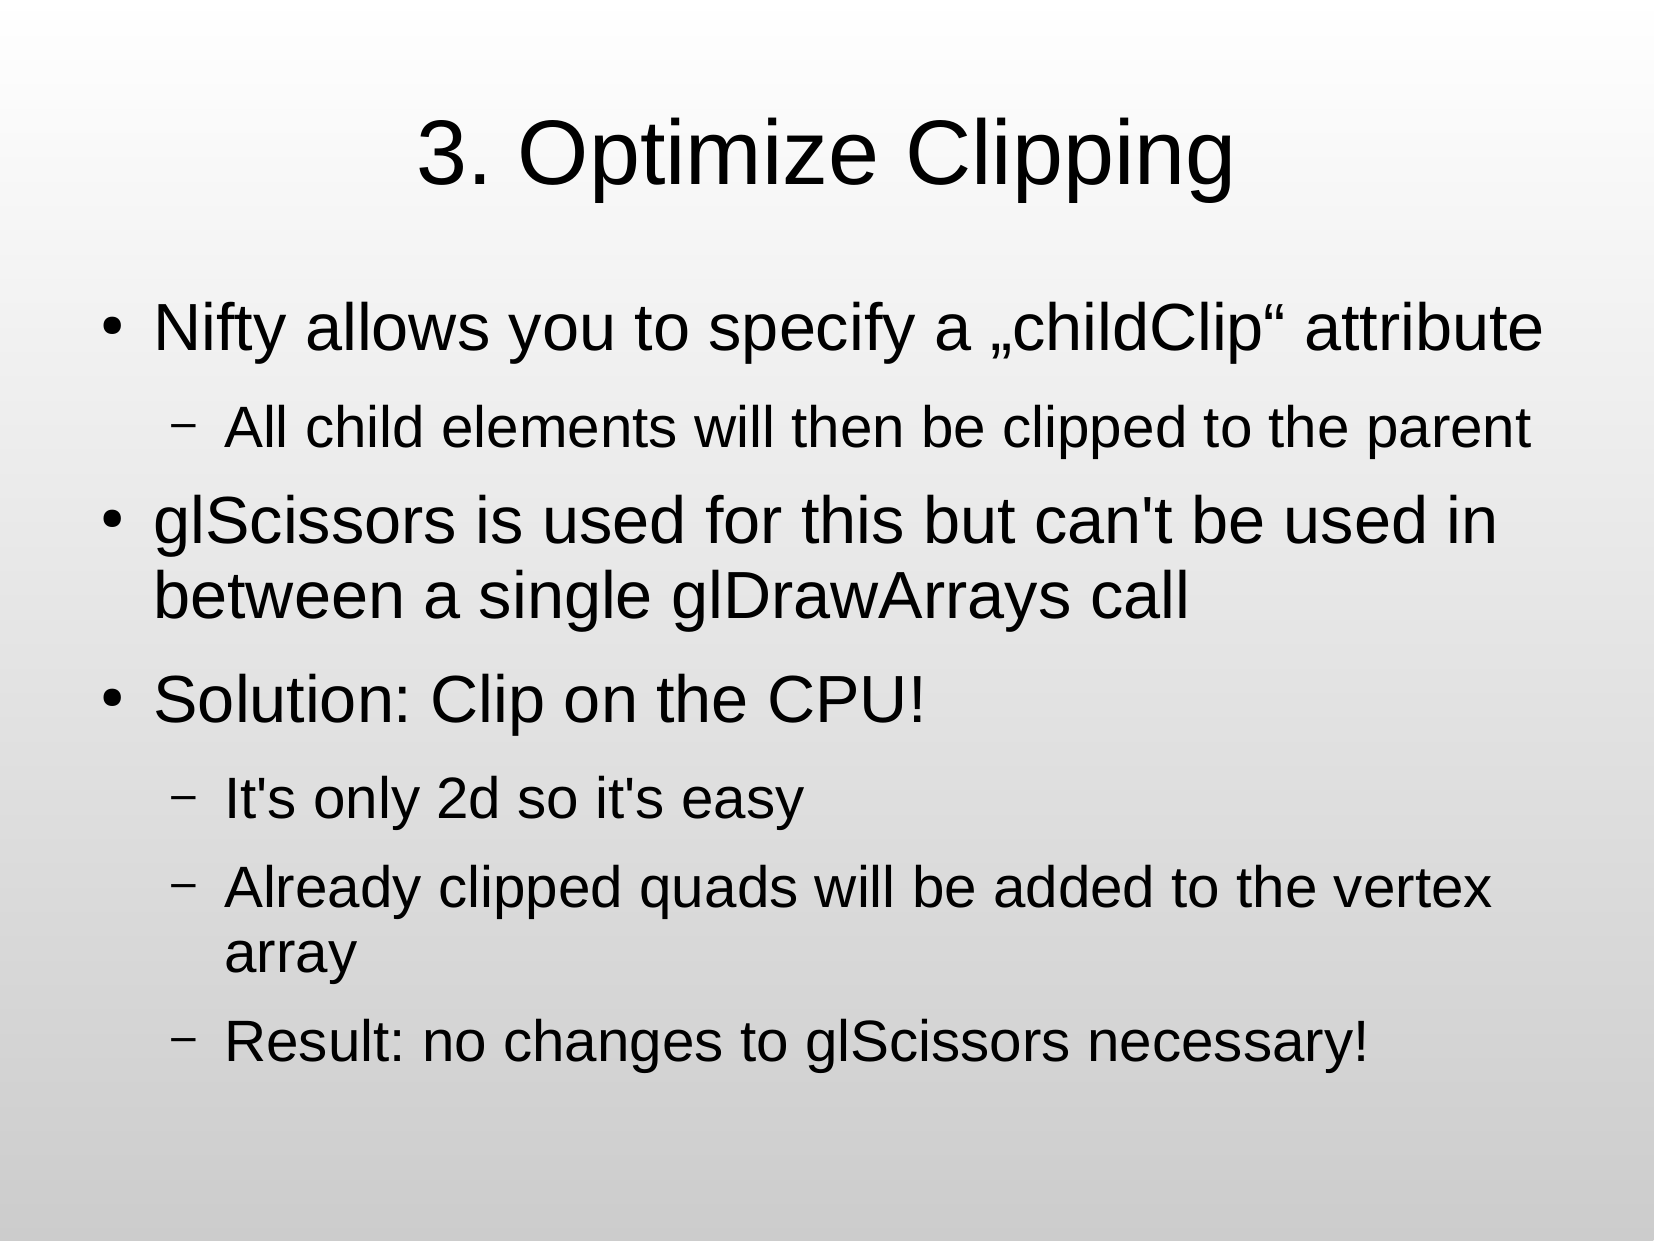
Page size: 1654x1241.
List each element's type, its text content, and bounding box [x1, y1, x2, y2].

title 3. Optimize Clipping [82, 49, 1571, 257]
list Nifty allows you to specify a „childClip“ attribute All child elements will then be clipped to the parent glScissors is used for this but can't be used in between a single glDrawArrays call Solution: Clip on the CPU! It's only 2d so it's easy Already clipped quads will be added to the vertex array Result: no changes to glScissors necessary! [82, 290, 1571, 1109]
